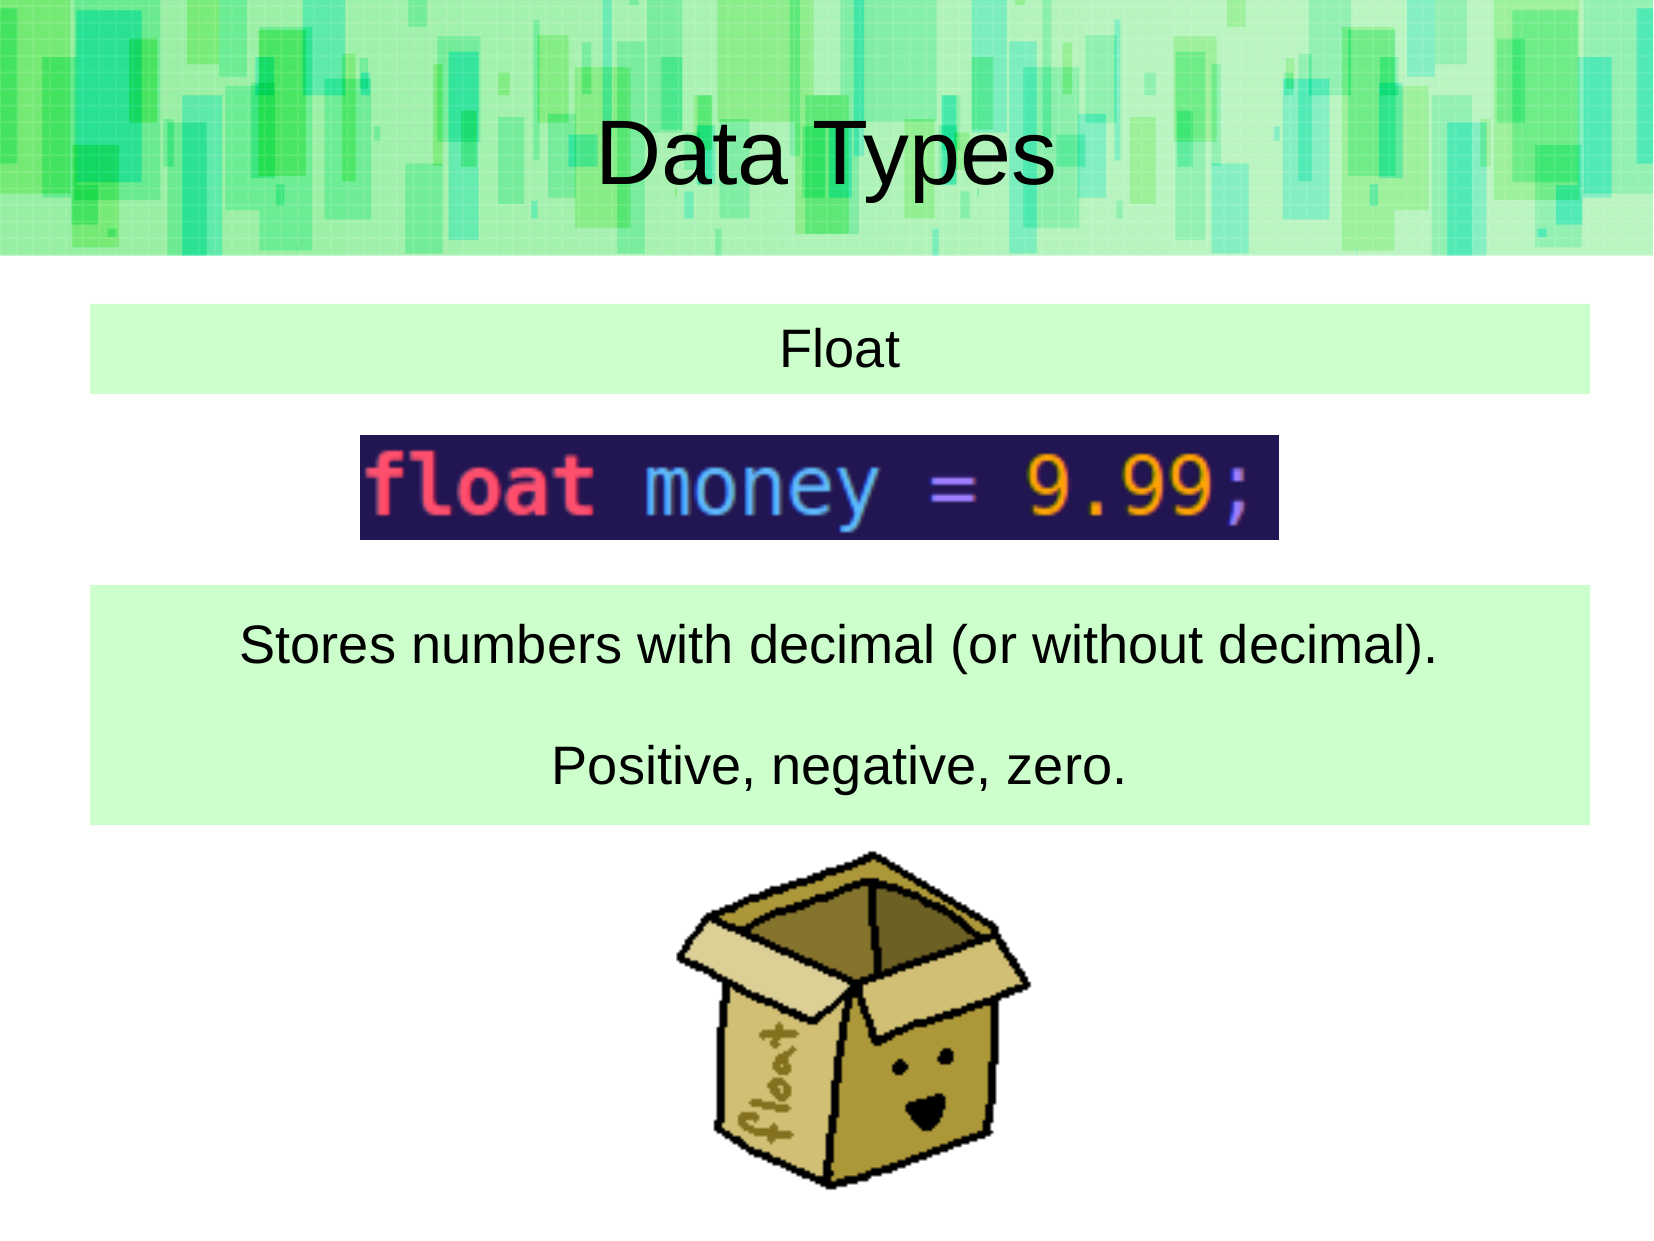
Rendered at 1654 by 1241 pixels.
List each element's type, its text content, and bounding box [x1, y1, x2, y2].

text_box Stores numbers with decimal (or without decimal). Positive, negative, zero. [90, 585, 1591, 826]
text_box Float [90, 303, 1591, 394]
title Data Types [82, 49, 1571, 257]
picture [0, 0, 1654, 1241]
